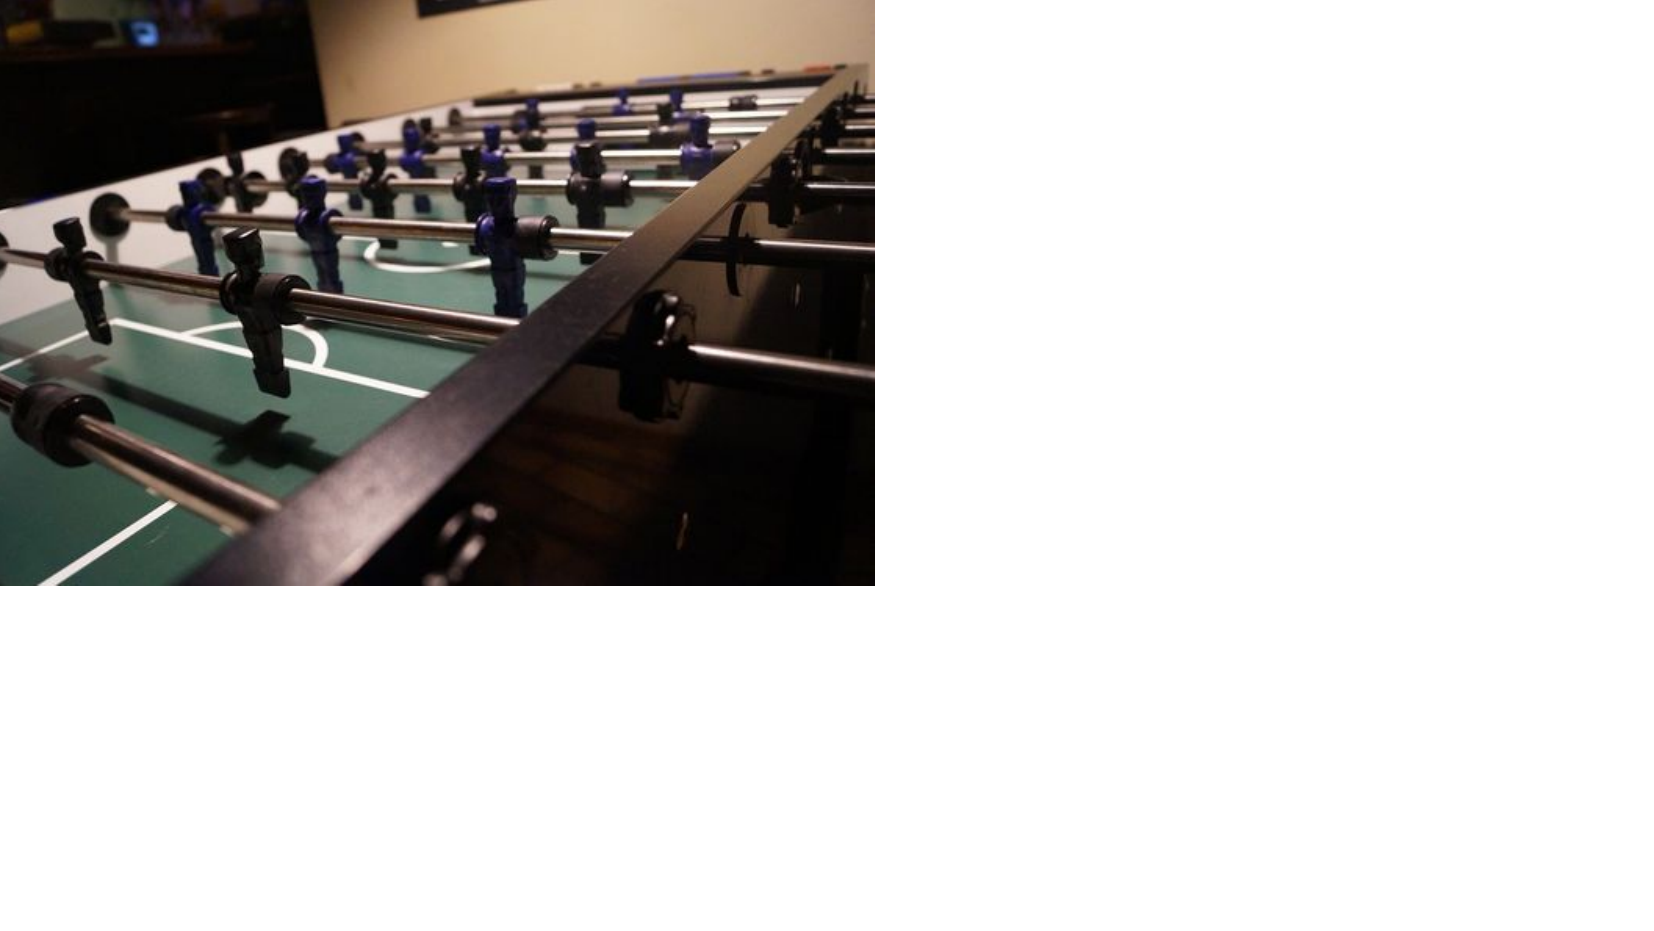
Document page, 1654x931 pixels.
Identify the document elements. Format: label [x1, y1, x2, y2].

picture [0, 0, 875, 586]
